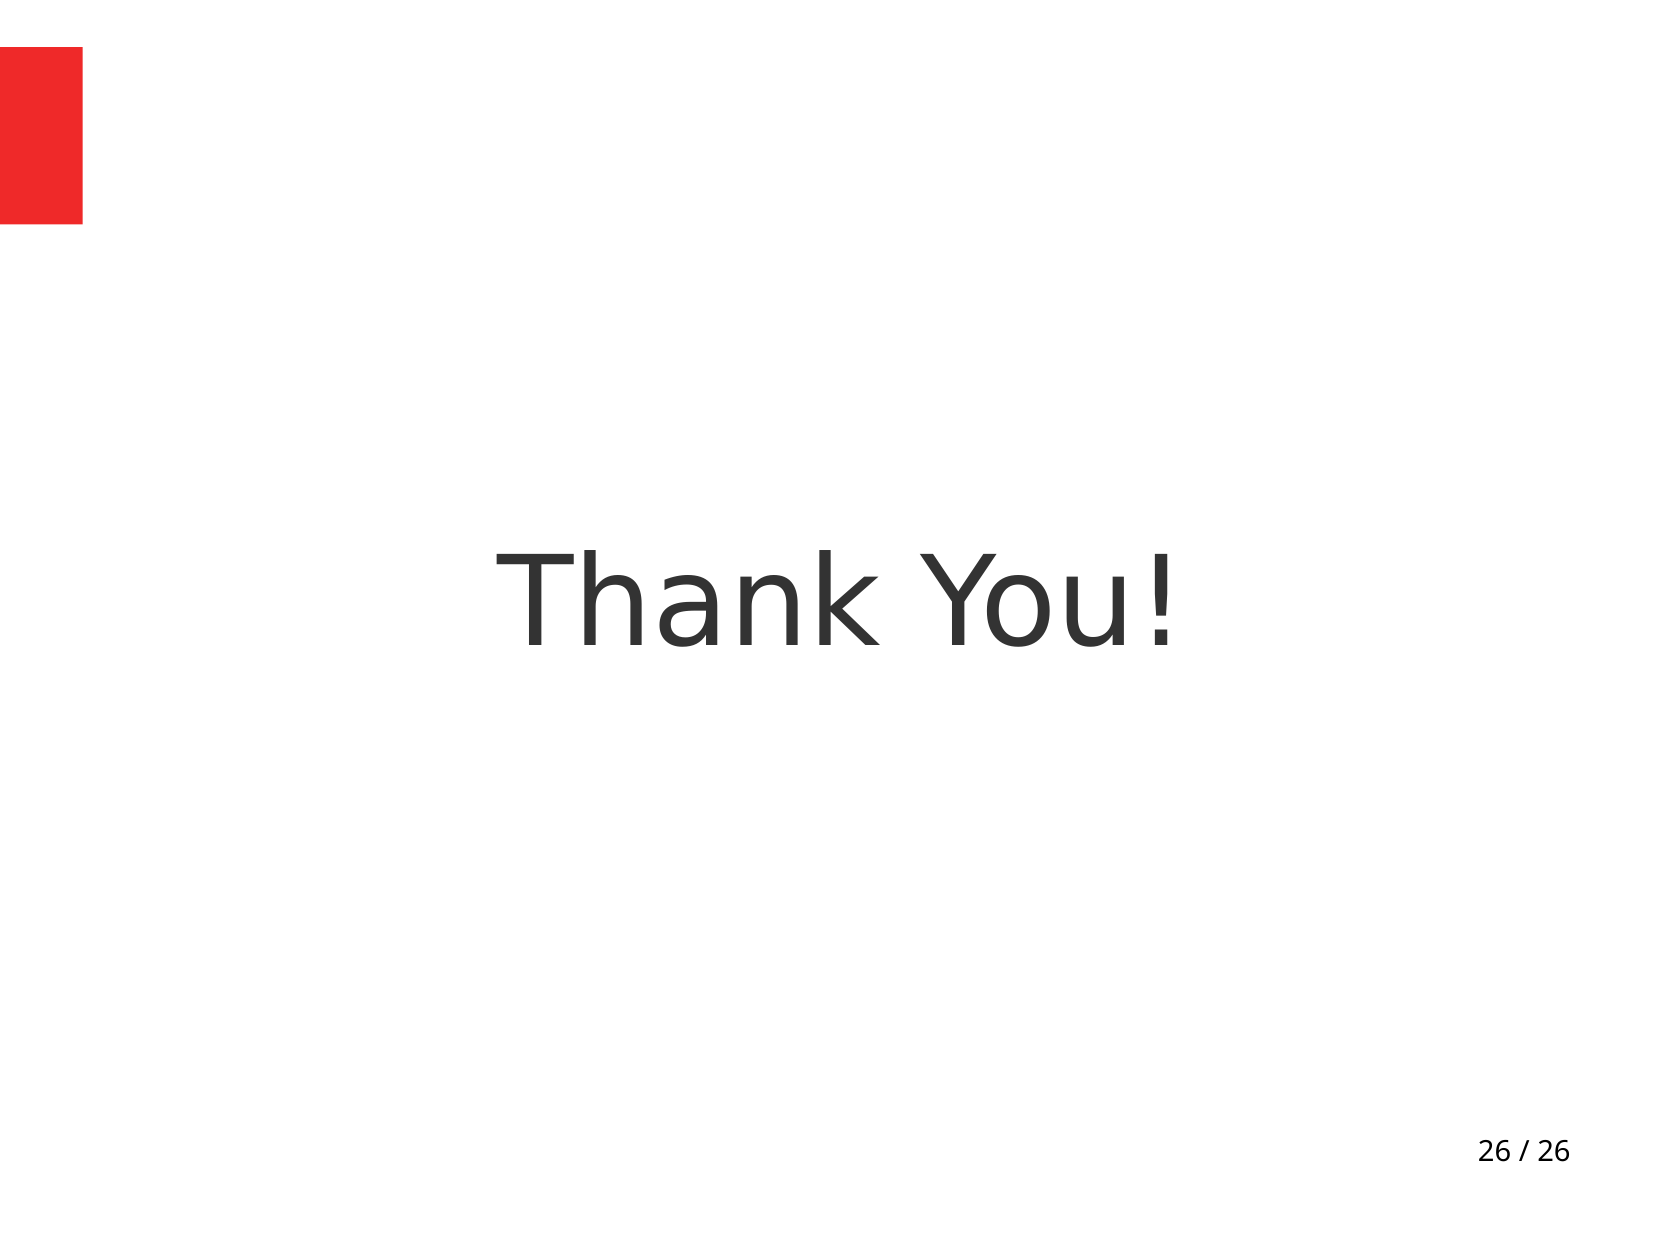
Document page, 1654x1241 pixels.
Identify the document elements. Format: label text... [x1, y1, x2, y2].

list Thank You! [118, 354, 1536, 1074]
